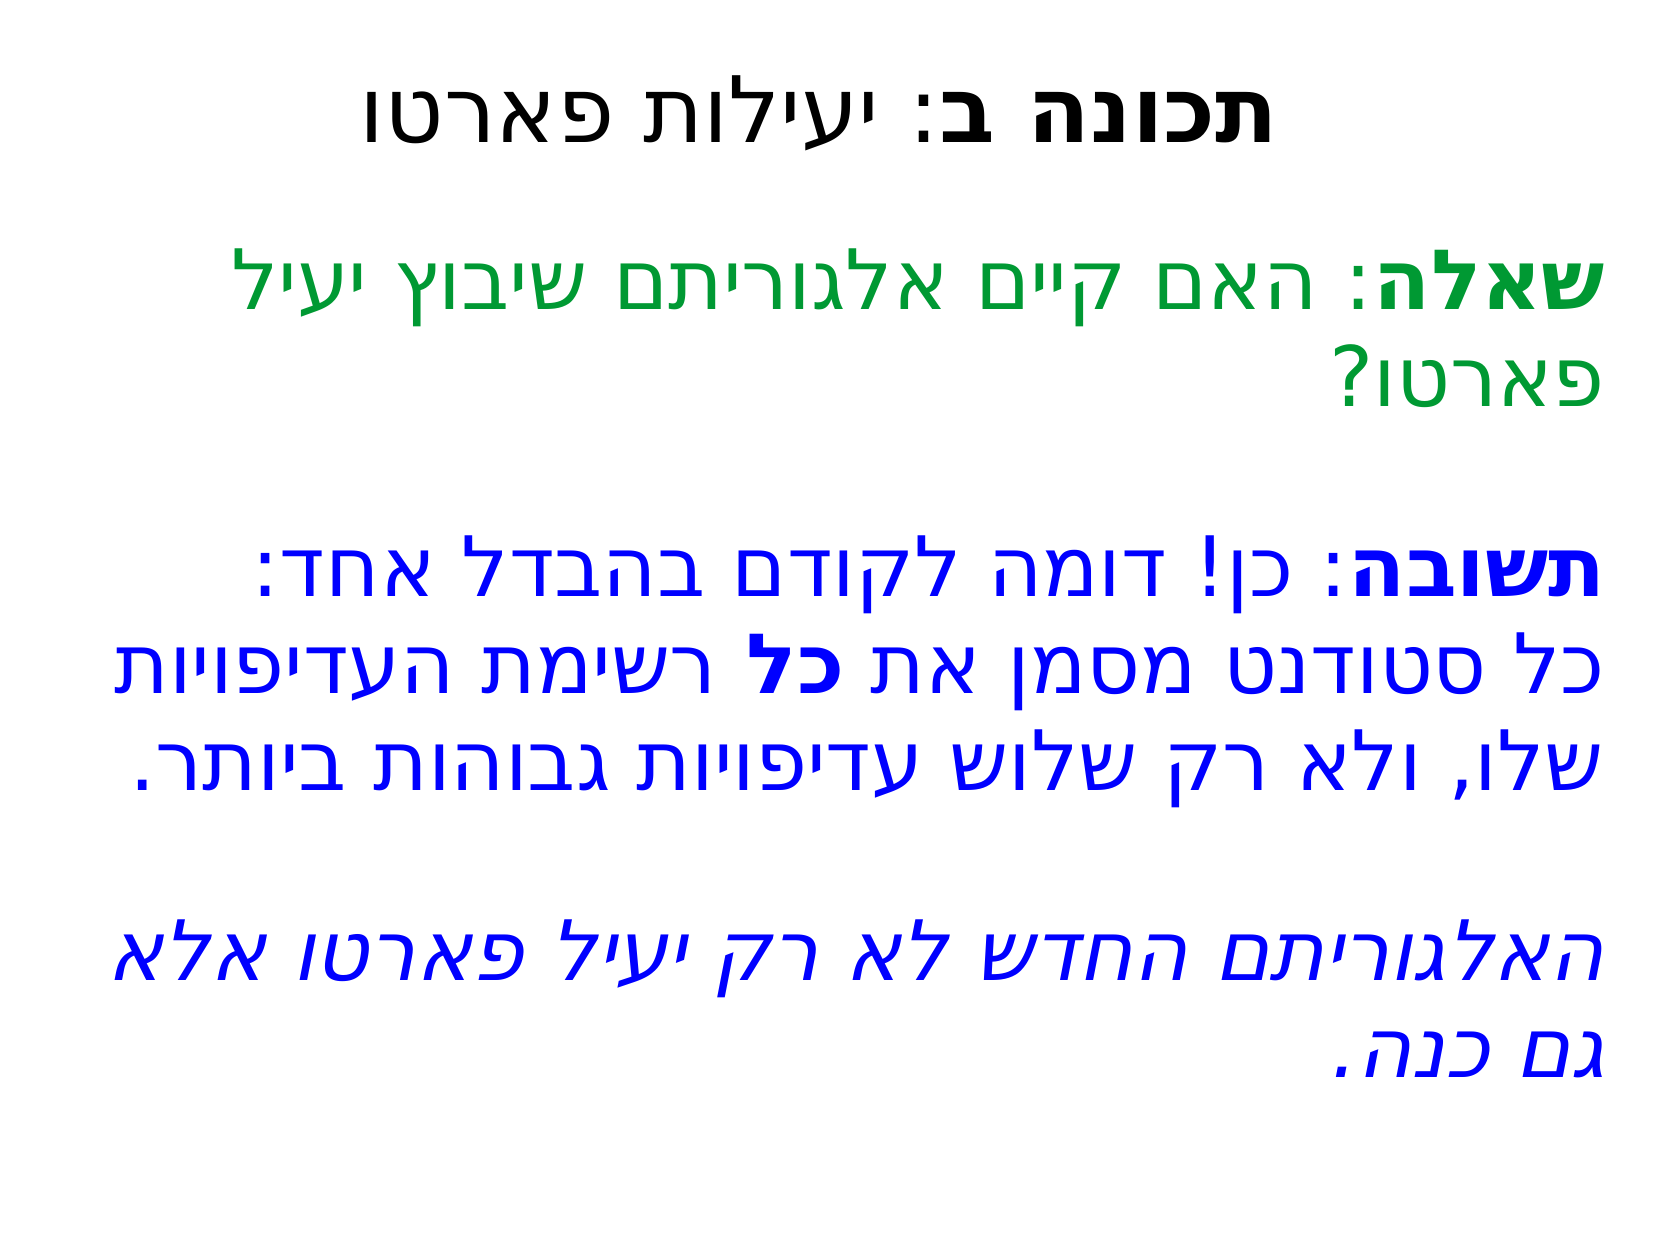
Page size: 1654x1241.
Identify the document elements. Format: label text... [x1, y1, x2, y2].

title תכונה ב: יעילות פארטו [75, 58, 1564, 163]
text_box שאלה: האם קיים אלגוריתם שיבוץ יעיל פארטו? תשובה: כן! דומה לקודם בהבדל אחד: כל סטודנט מסמן את כל רשימת העדיפויות שלו, ולא רק שלוש עדיפויות גבוהות ביותר. האלגוריתם החדש לא רק יעיל פארטו אלא גם כנה. [30, 225, 1621, 1201]
